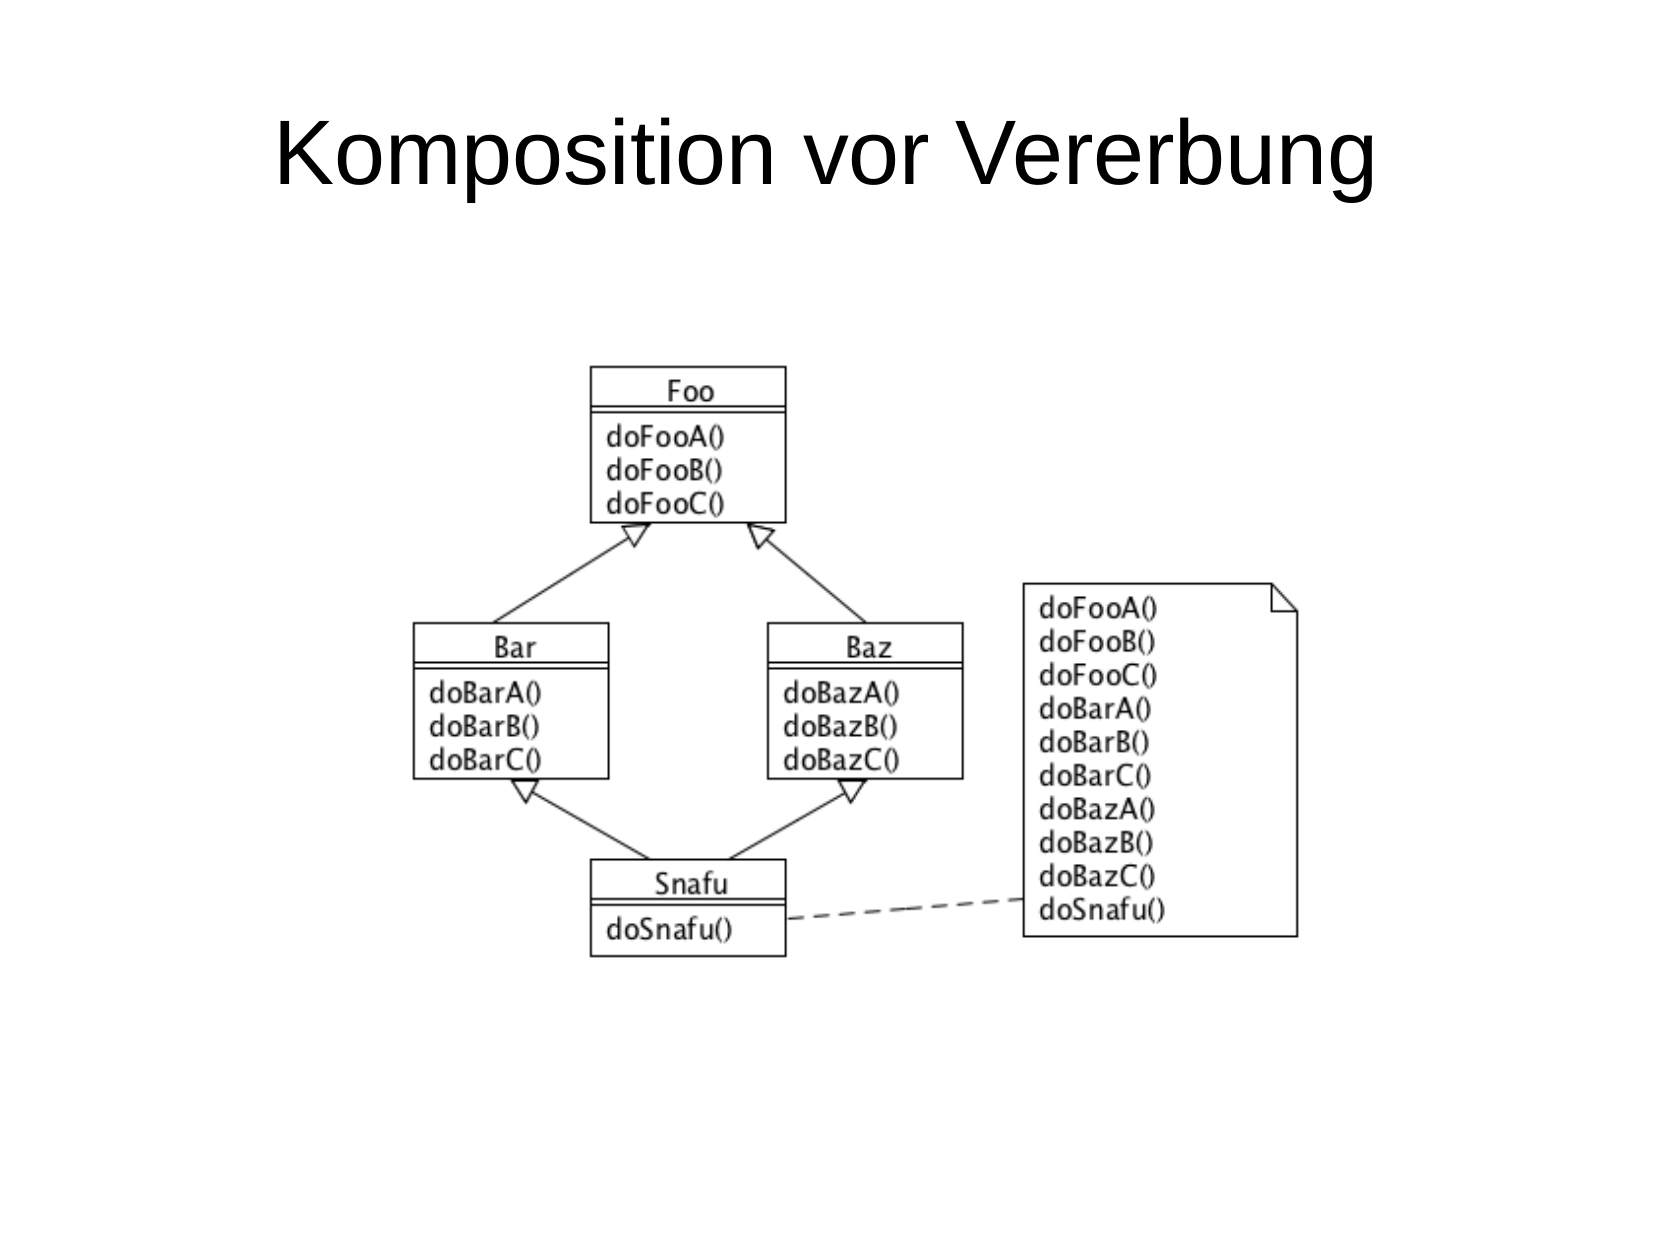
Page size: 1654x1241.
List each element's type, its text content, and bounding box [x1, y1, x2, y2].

picture [374, 327, 1338, 997]
title Komposition vor Vererbung [82, 49, 1571, 257]
